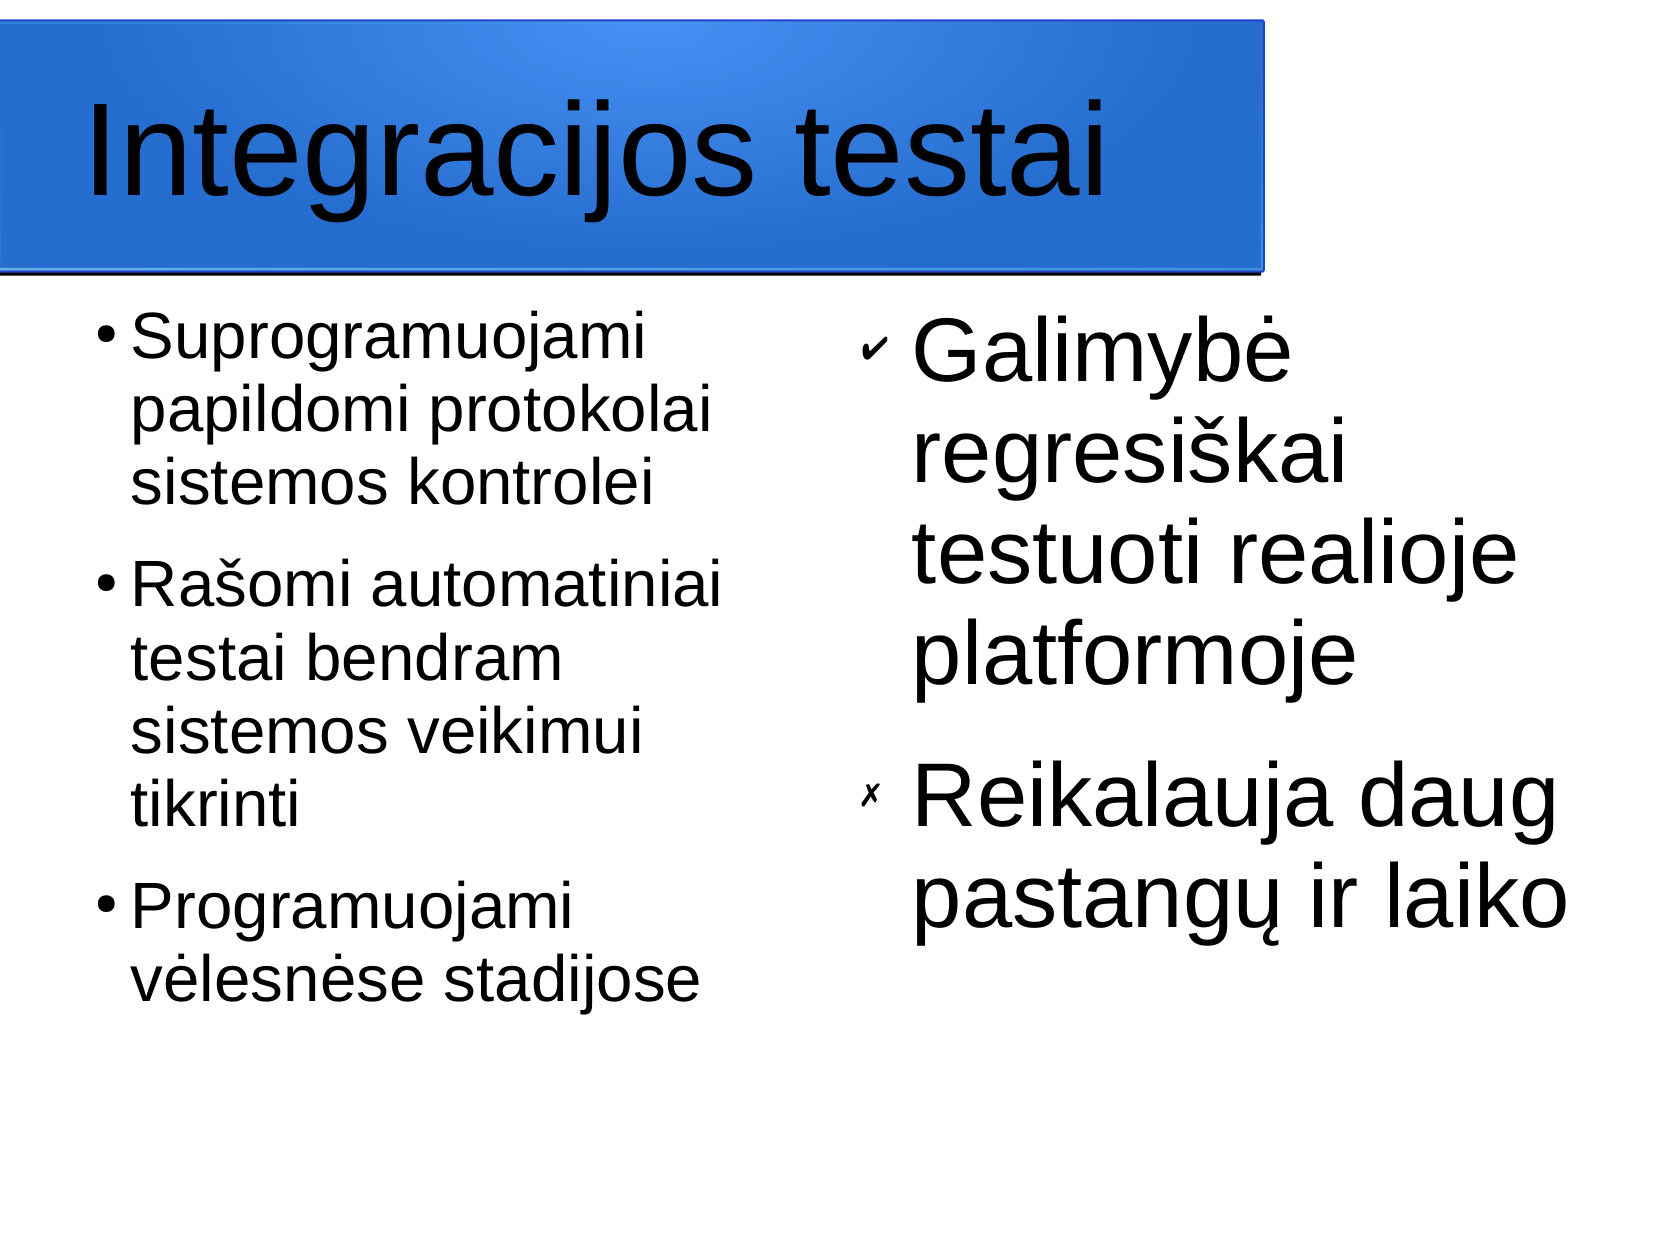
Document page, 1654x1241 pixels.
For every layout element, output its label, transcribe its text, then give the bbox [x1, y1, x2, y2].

title Integracijos testai [82, 47, 1235, 252]
list Suprogramuojami papildomi protokolai sistemos kontrolei Rašomi automatiniai testai bendram sistemos veikimui tikrinti Programuojami vėlesnėse stadijose [82, 299, 809, 1019]
list Galimybė regresiškai testuoti realioje platformoje Reikalauja daug pastangų ir laiko [845, 299, 1572, 1019]
